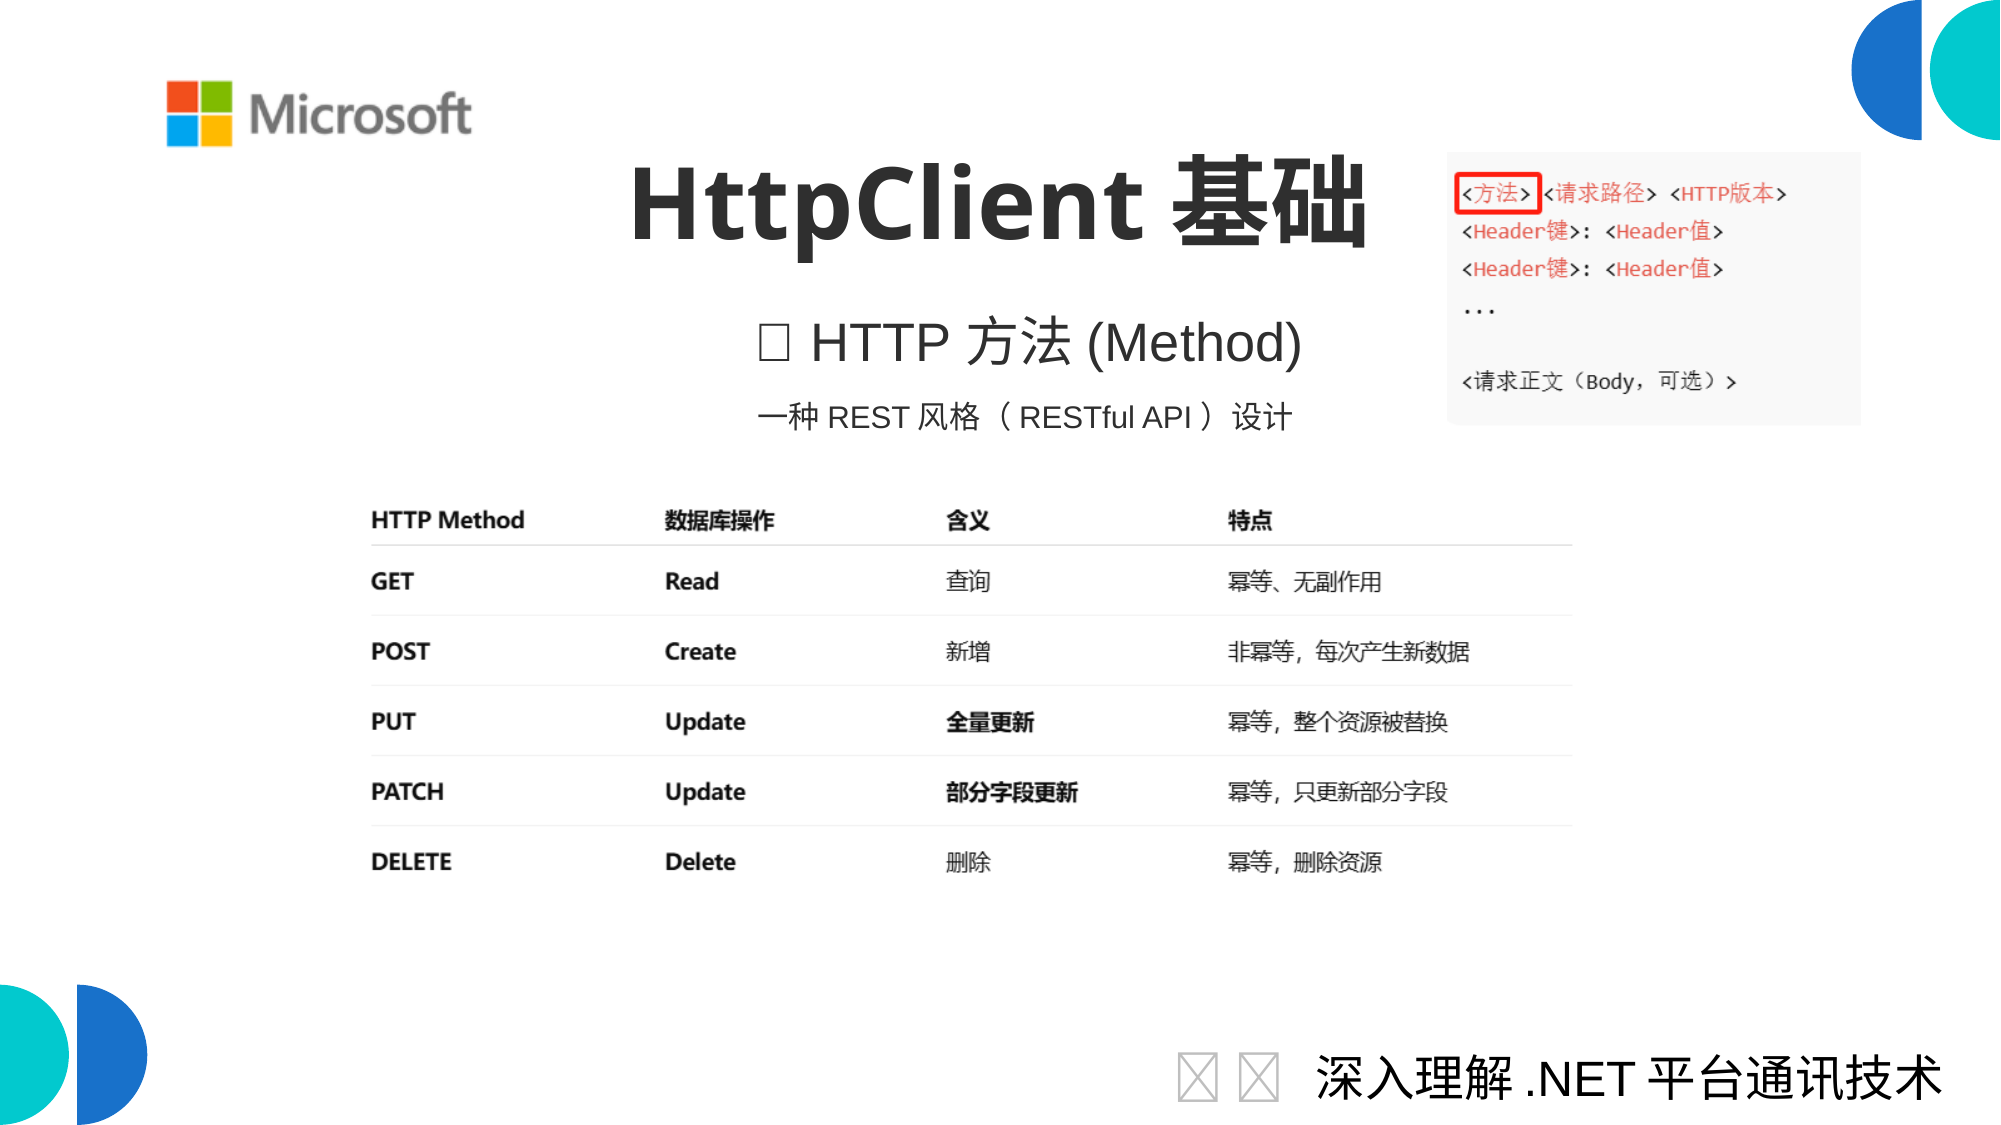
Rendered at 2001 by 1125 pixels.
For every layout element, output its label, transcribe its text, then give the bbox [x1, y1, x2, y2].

picture [85, 41, 552, 189]
picture [1447, 152, 1861, 443]
text_box 🚀 HTTP方法(Method) 一种REST风格（RESTful API）设计 [236, 295, 1447, 414]
title HttpClient基础 [137, 106, 1861, 292]
subtitle 🚀 🚀 深入理解.NET平台通讯技术 [1173, 1046, 1952, 1107]
picture [324, 472, 1595, 934]
